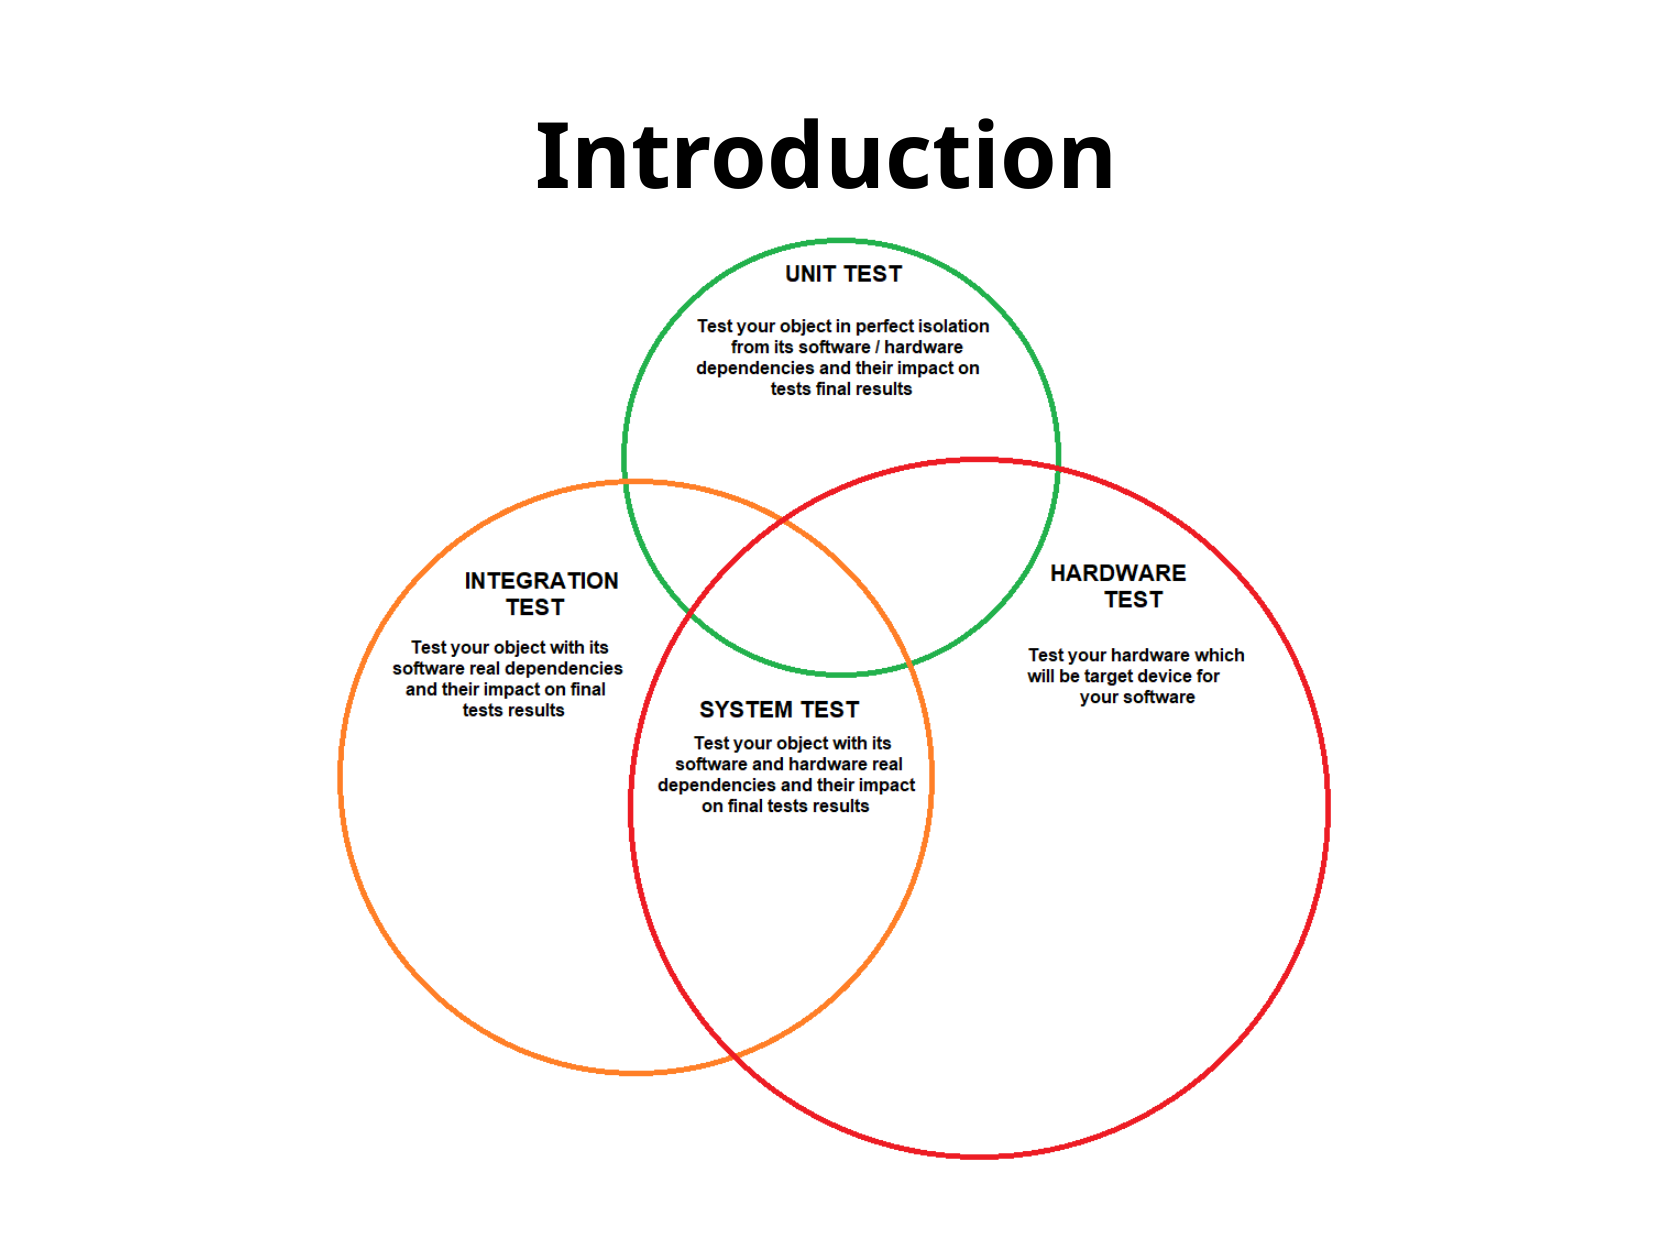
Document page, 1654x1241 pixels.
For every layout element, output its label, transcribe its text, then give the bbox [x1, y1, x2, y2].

picture [311, 219, 1376, 1183]
title Introduction [82, 49, 1571, 257]
